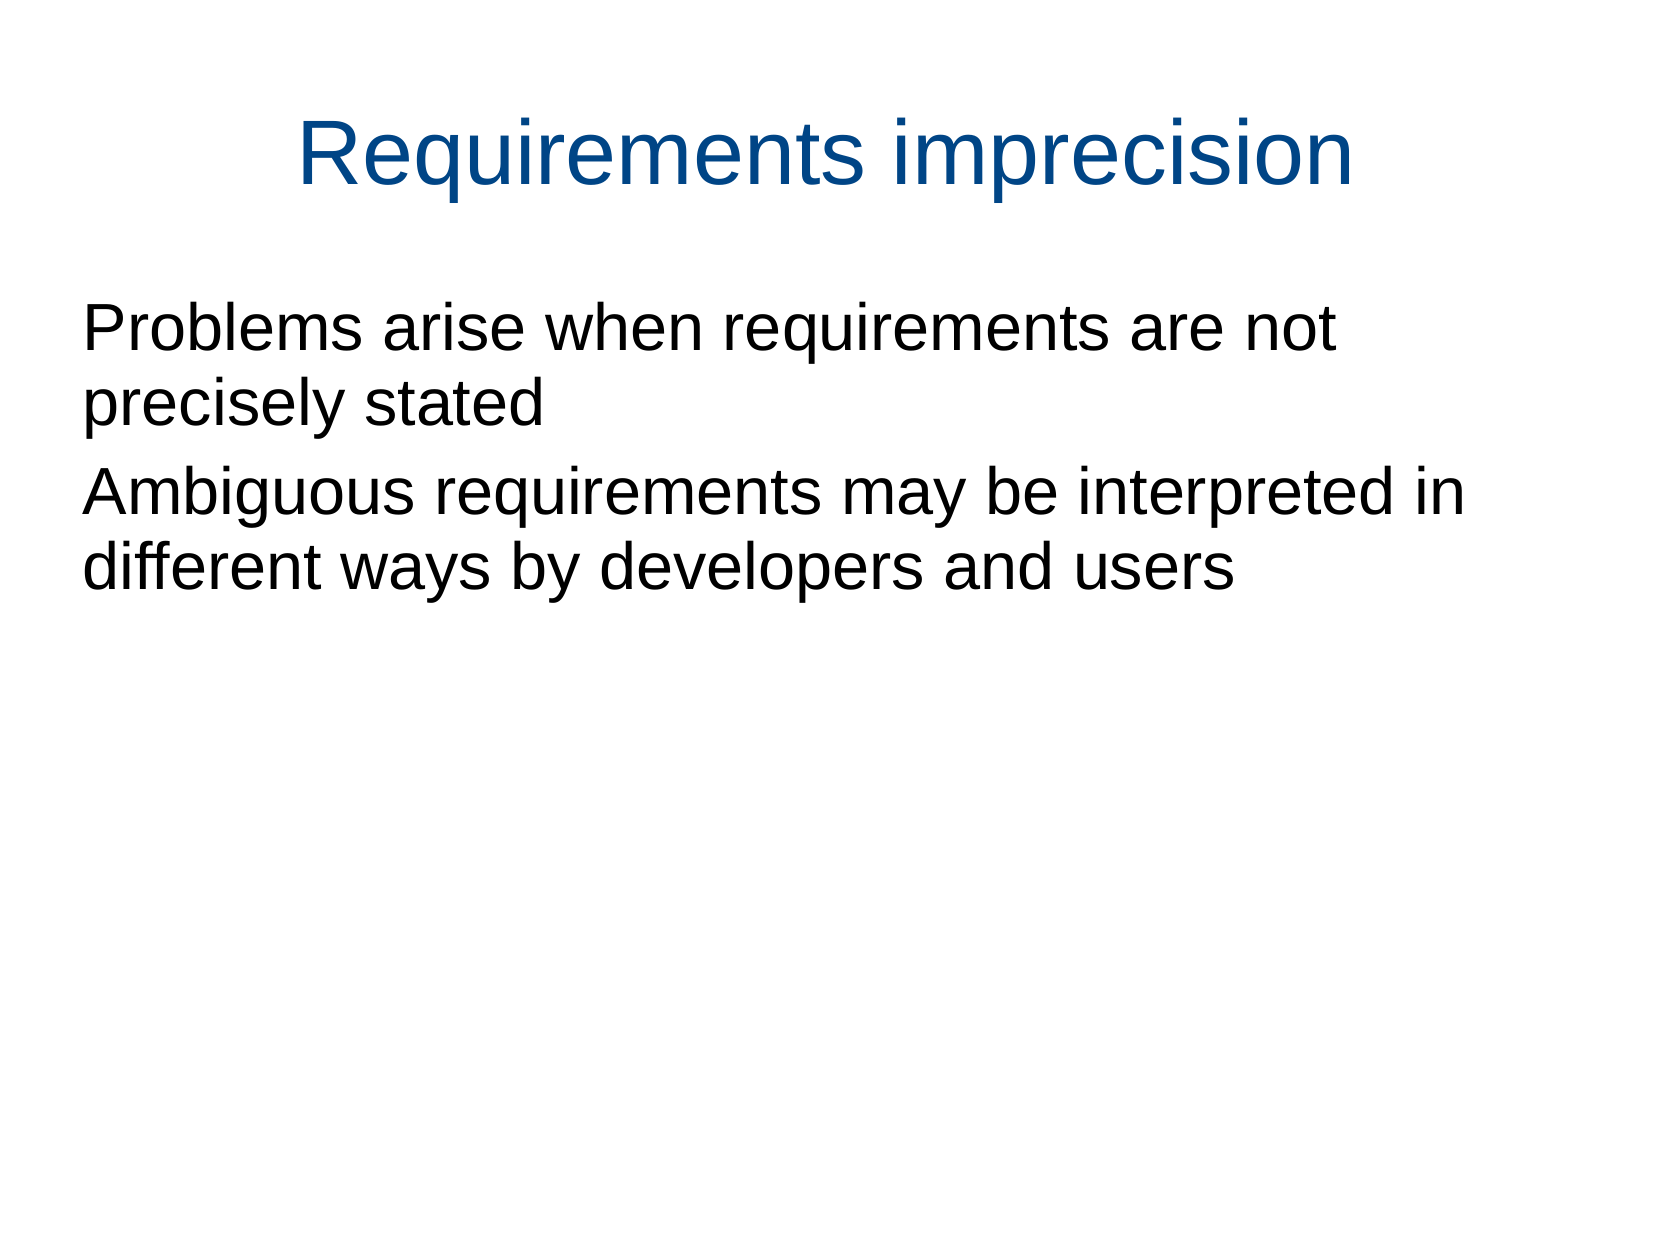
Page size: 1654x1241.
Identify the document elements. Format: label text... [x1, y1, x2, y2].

title Requirements imprecision [82, 49, 1571, 257]
list Problems arise when requirements are not precisely stated Ambiguous requirements may be interpreted in different ways by developers and users [82, 290, 1571, 1010]
